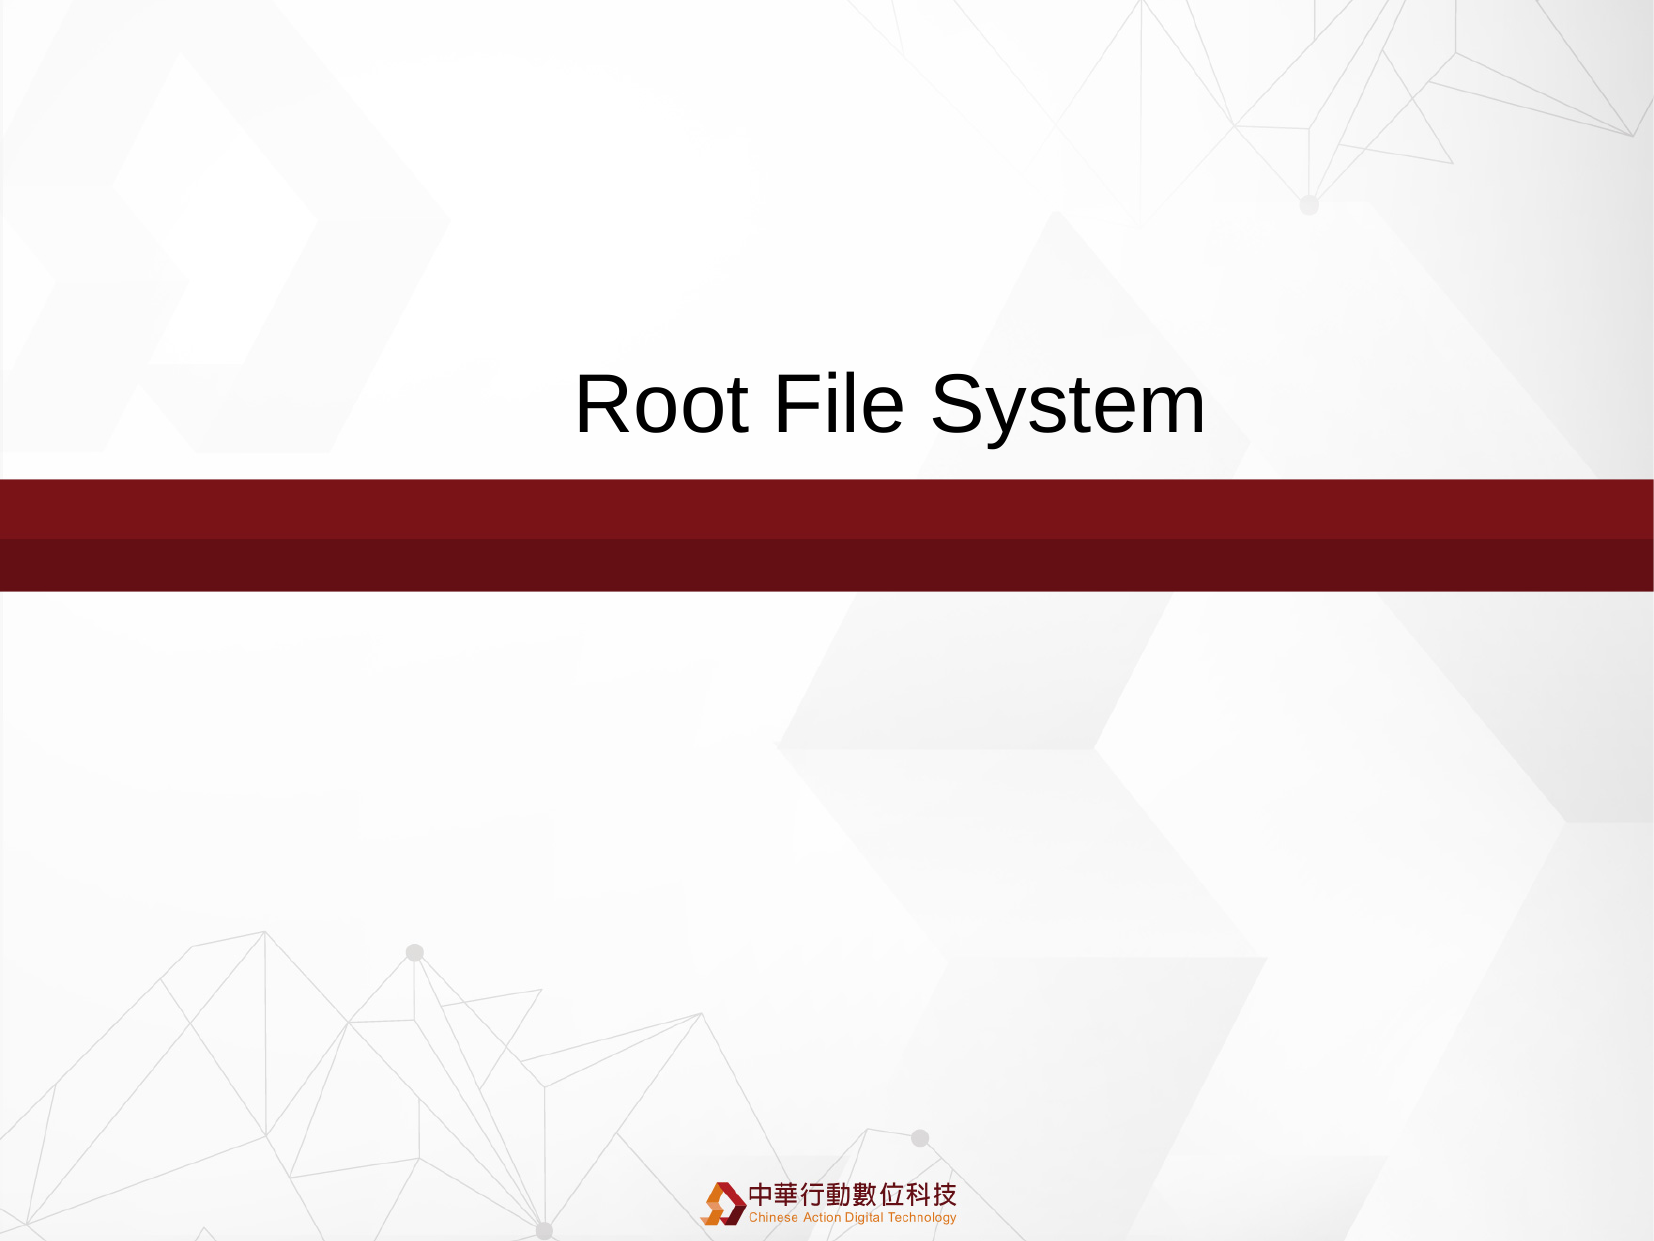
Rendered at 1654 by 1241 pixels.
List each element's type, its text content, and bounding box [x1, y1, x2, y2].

picture [0, 0, 1654, 1241]
title Root File System [146, 300, 1636, 508]
